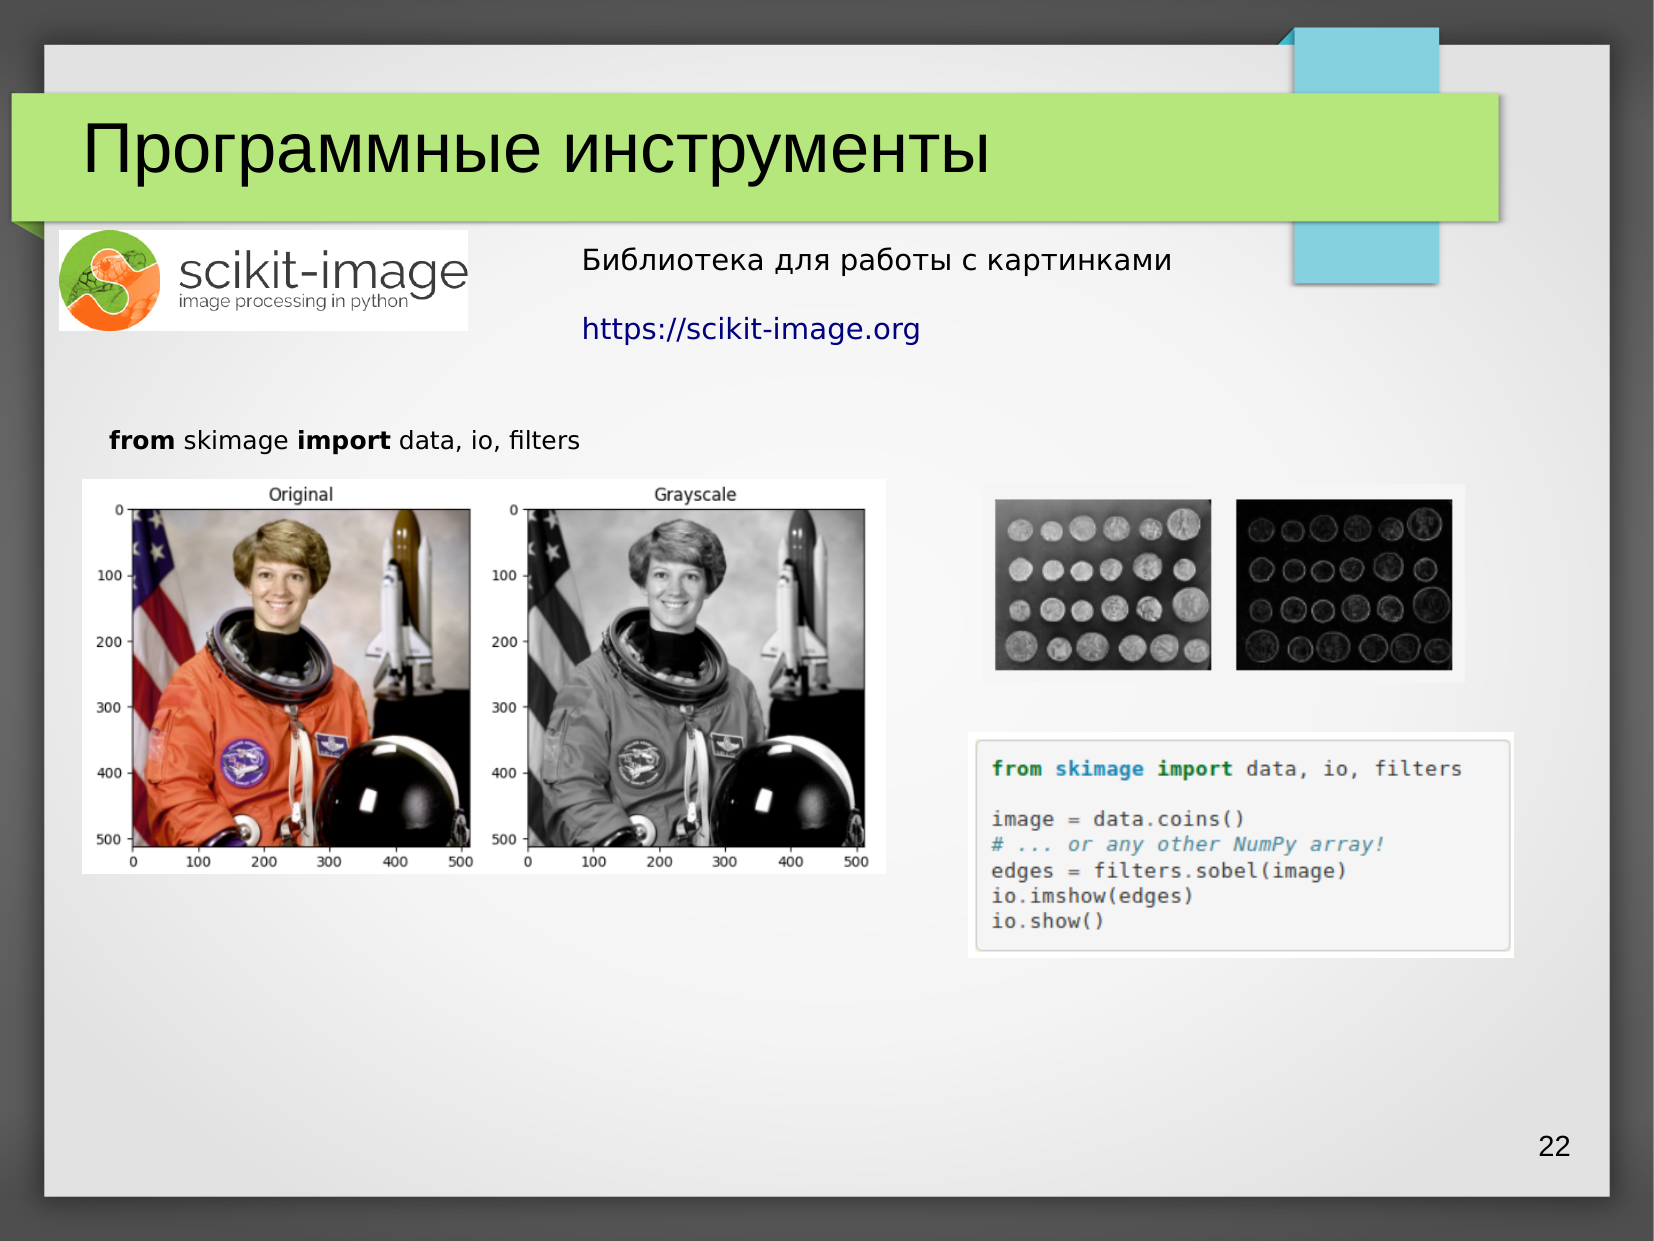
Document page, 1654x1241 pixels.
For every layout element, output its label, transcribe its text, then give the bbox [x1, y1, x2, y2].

title Программные инструменты [82, 106, 1264, 189]
picture [0, 0, 1654, 1241]
text_box Библиотека для работы с картинками https://scikit-image.org [566, 236, 1229, 389]
text_box from skimage import data, io, filters [94, 389, 721, 479]
